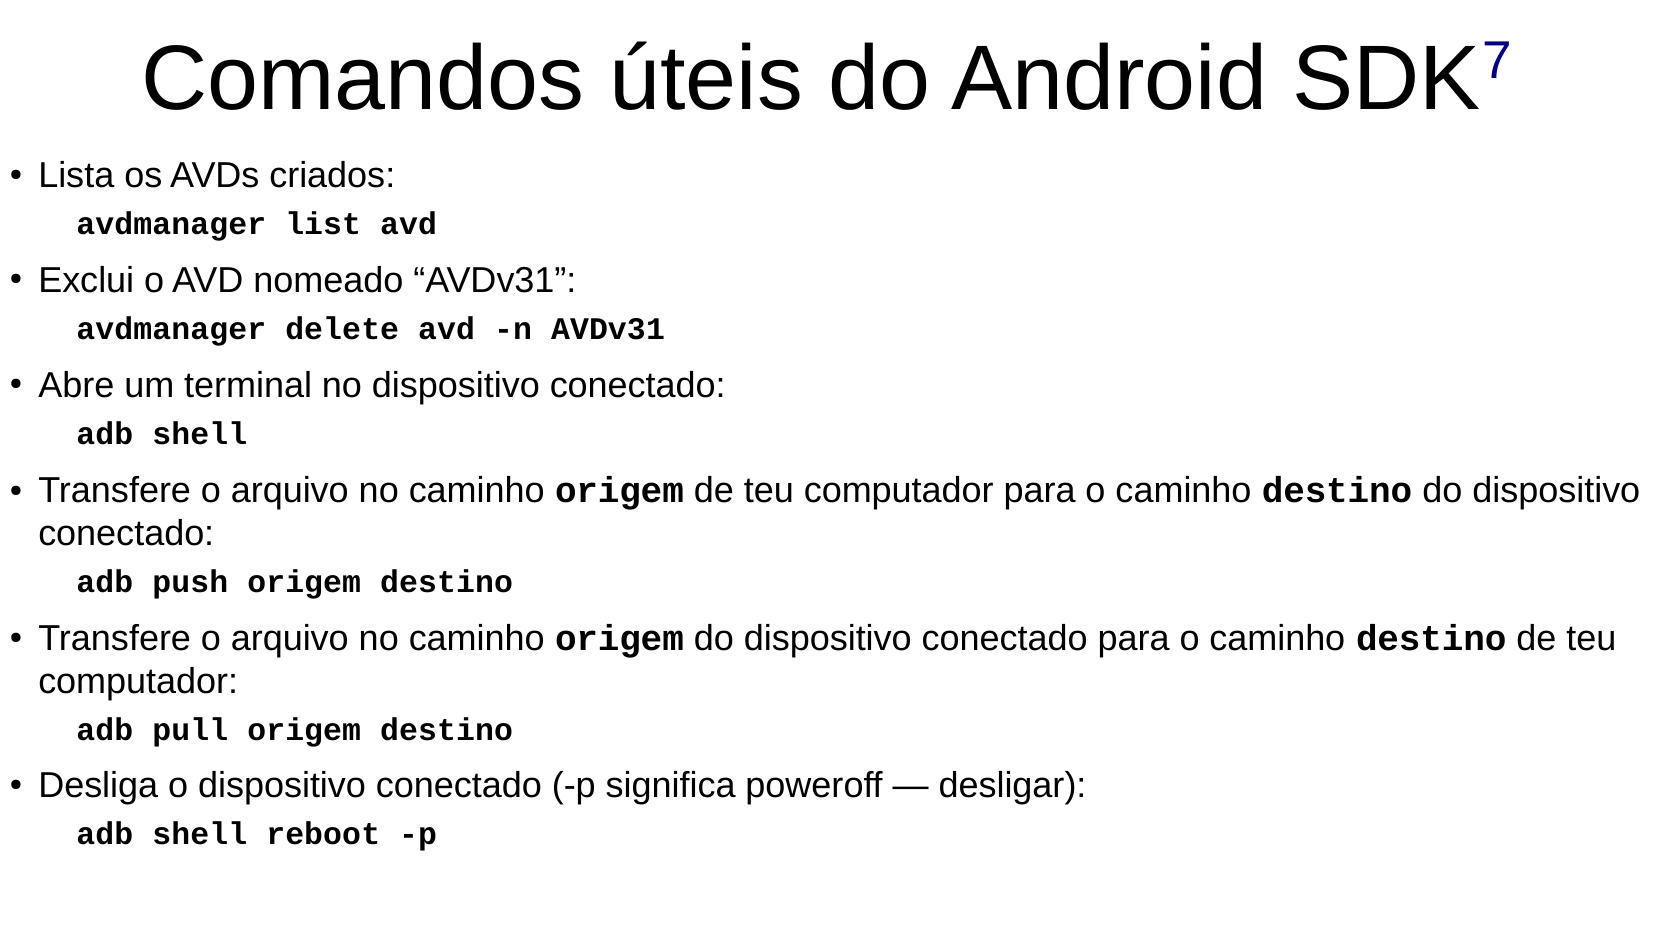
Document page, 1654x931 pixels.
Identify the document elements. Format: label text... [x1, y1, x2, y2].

title Comandos úteis do Android SDK7 [0, 0, 1654, 155]
list Lista os AVDs criados: avdmanager list avd Exclui o AVD nomeado “AVDv31”: avdmanager delete avd -n AVDv31 Abre um terminal no dispositivo conectado: adb shell Transfere o arquivo no caminho origem de teu computador para o caminho destino do dispositivo conectado: adb push origem destino Transfere o arquivo no caminho origem do dispositivo conectado para o caminho destino de teu computador: adb pull origem destino Desliga o dispositivo conectado (-p significa poweroff — desligar): adb shell reboot -p [0, 155, 1654, 867]
